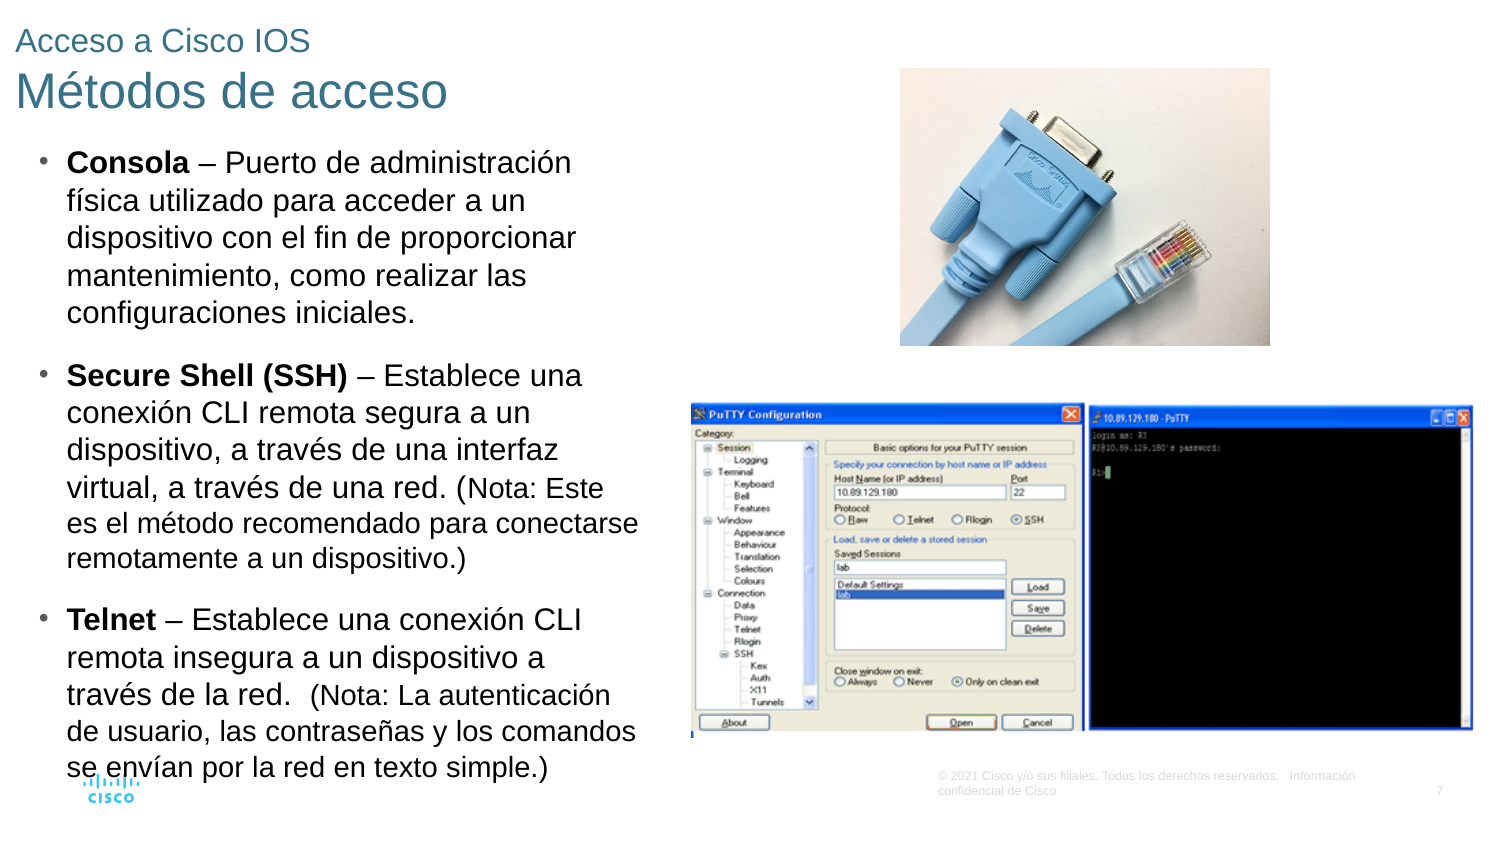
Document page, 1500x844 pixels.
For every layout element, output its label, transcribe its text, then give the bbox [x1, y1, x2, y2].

picture [900, 68, 1270, 346]
list Consola – Puerto de administración física utilizado para acceder a un dispositivo con el fin de proporcionar mantenimiento, como realizar las configuraciones iniciales. Secure Shell (SSH) – Establece una conexión CLI remota segura a un dispositivo, a través de una interfaz virtual, a través de una red. (Nota: Este es el método recomendado para conectarse remotamente a un dispositivo.) Telnet – Establece una conexión CLI remota insegura a un dispositivo a través de la red. (Nota: La autenticación de usuario, las contraseñas y los comandos se envían por la red en texto simple.) [23, 135, 671, 767]
picture [691, 402, 1480, 738]
title Acceso a Cisco IOS Métodos de acceso [0, 6, 1500, 131]
